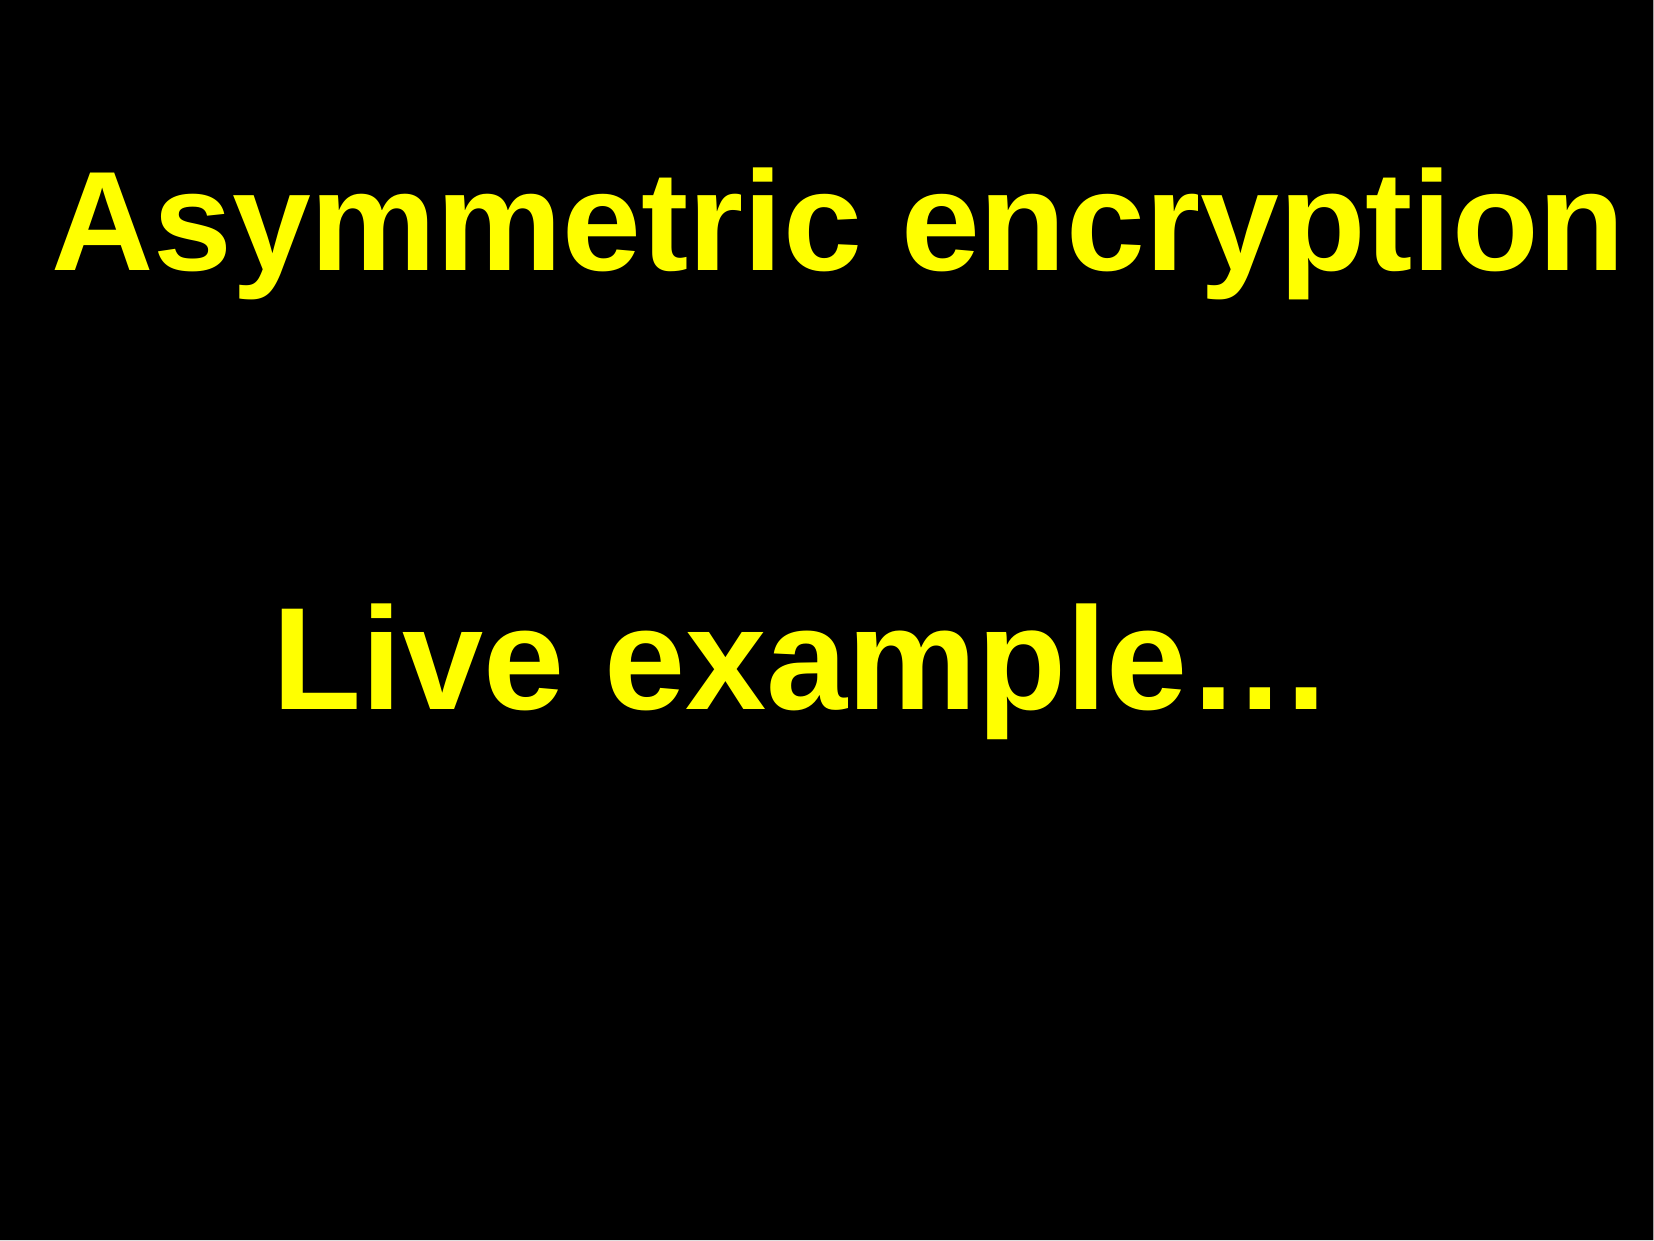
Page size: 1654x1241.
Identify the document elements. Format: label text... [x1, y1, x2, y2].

text_box Asymmetric encryption [328, 123, 1349, 319]
text_box [0, 0, 1654, 1241]
text_box Asymmetric encryption [1308, 207, 1339, 258]
text_box Live example… [293, 561, 1314, 757]
